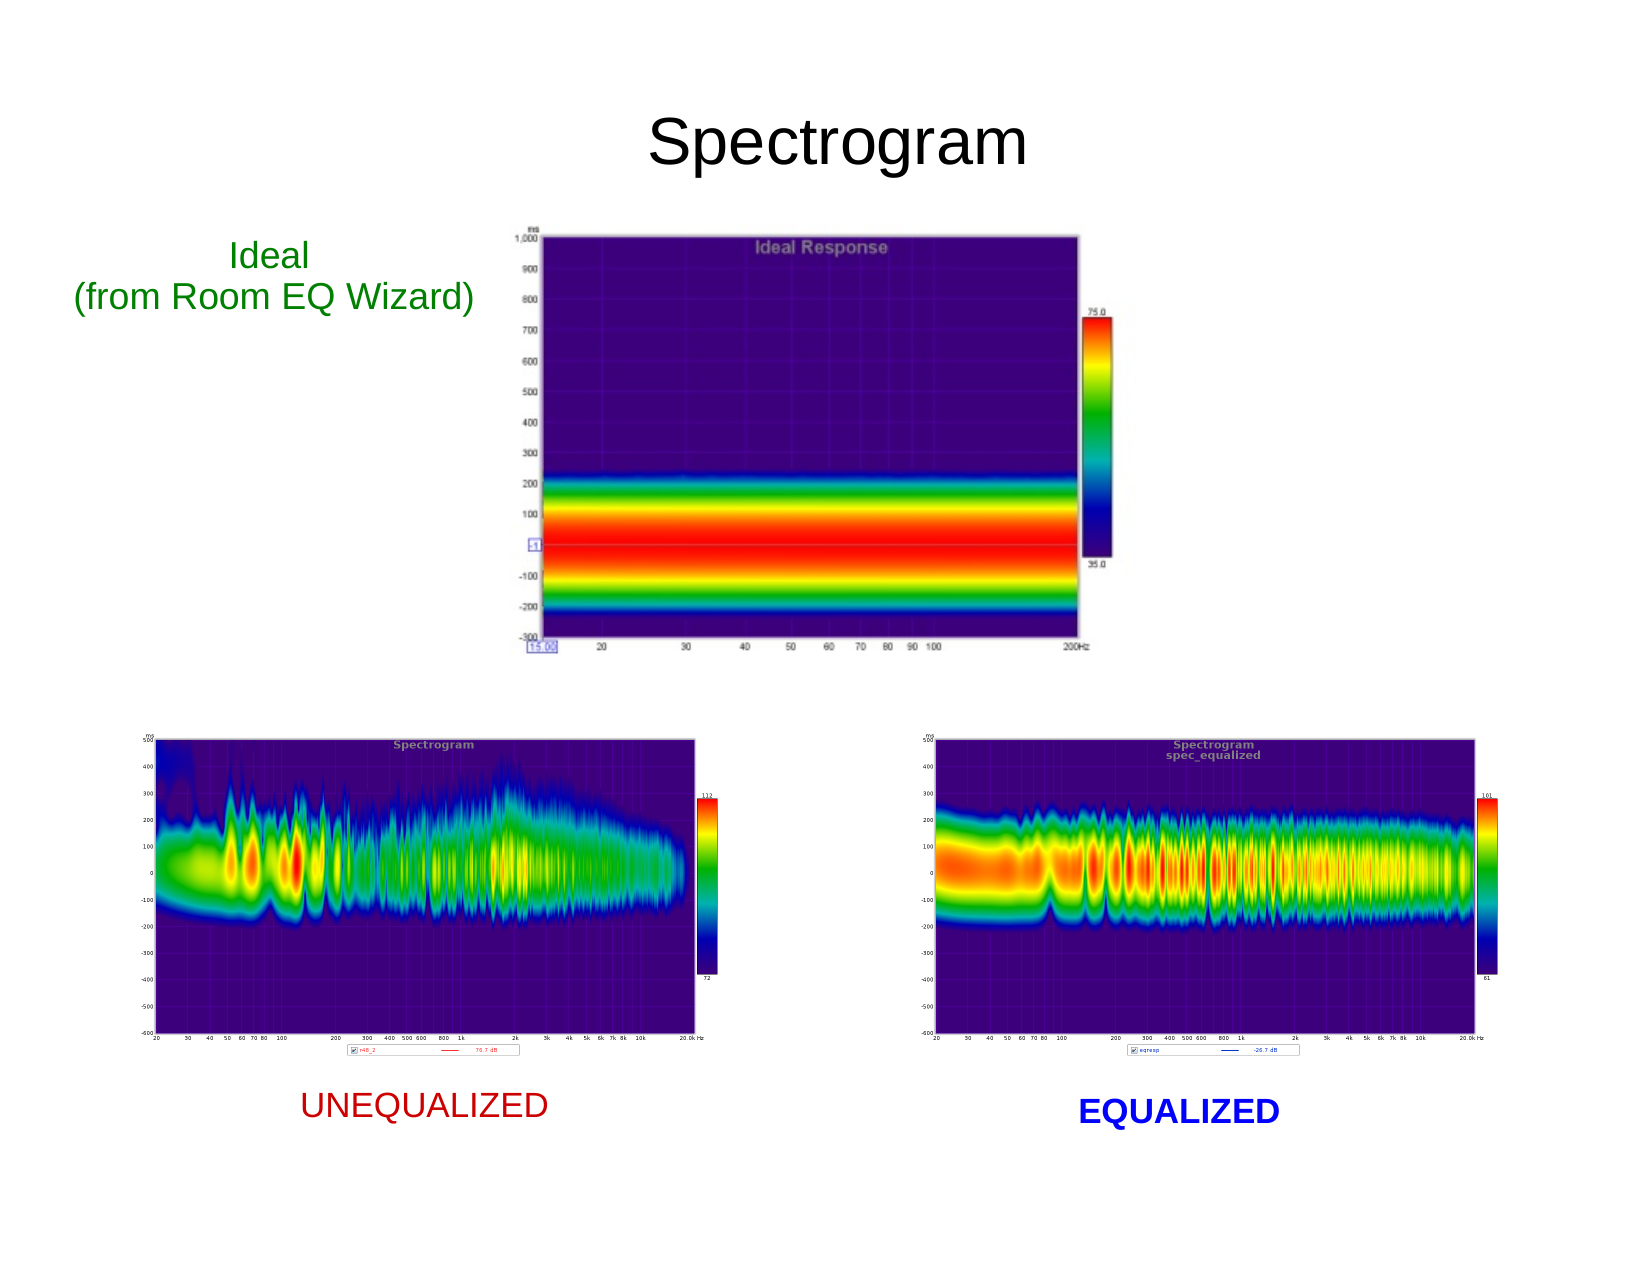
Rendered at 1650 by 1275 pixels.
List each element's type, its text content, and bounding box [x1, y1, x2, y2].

title Spectrogram [148, 89, 1529, 194]
picture [508, 214, 1148, 674]
text_box UNEQUALIZED [285, 1078, 704, 1133]
picture [913, 733, 1514, 1057]
picture [133, 733, 734, 1057]
text_box EQUALIZED [1063, 1084, 1454, 1139]
text_box Ideal (from Room EQ Wizard) [58, 226, 509, 464]
